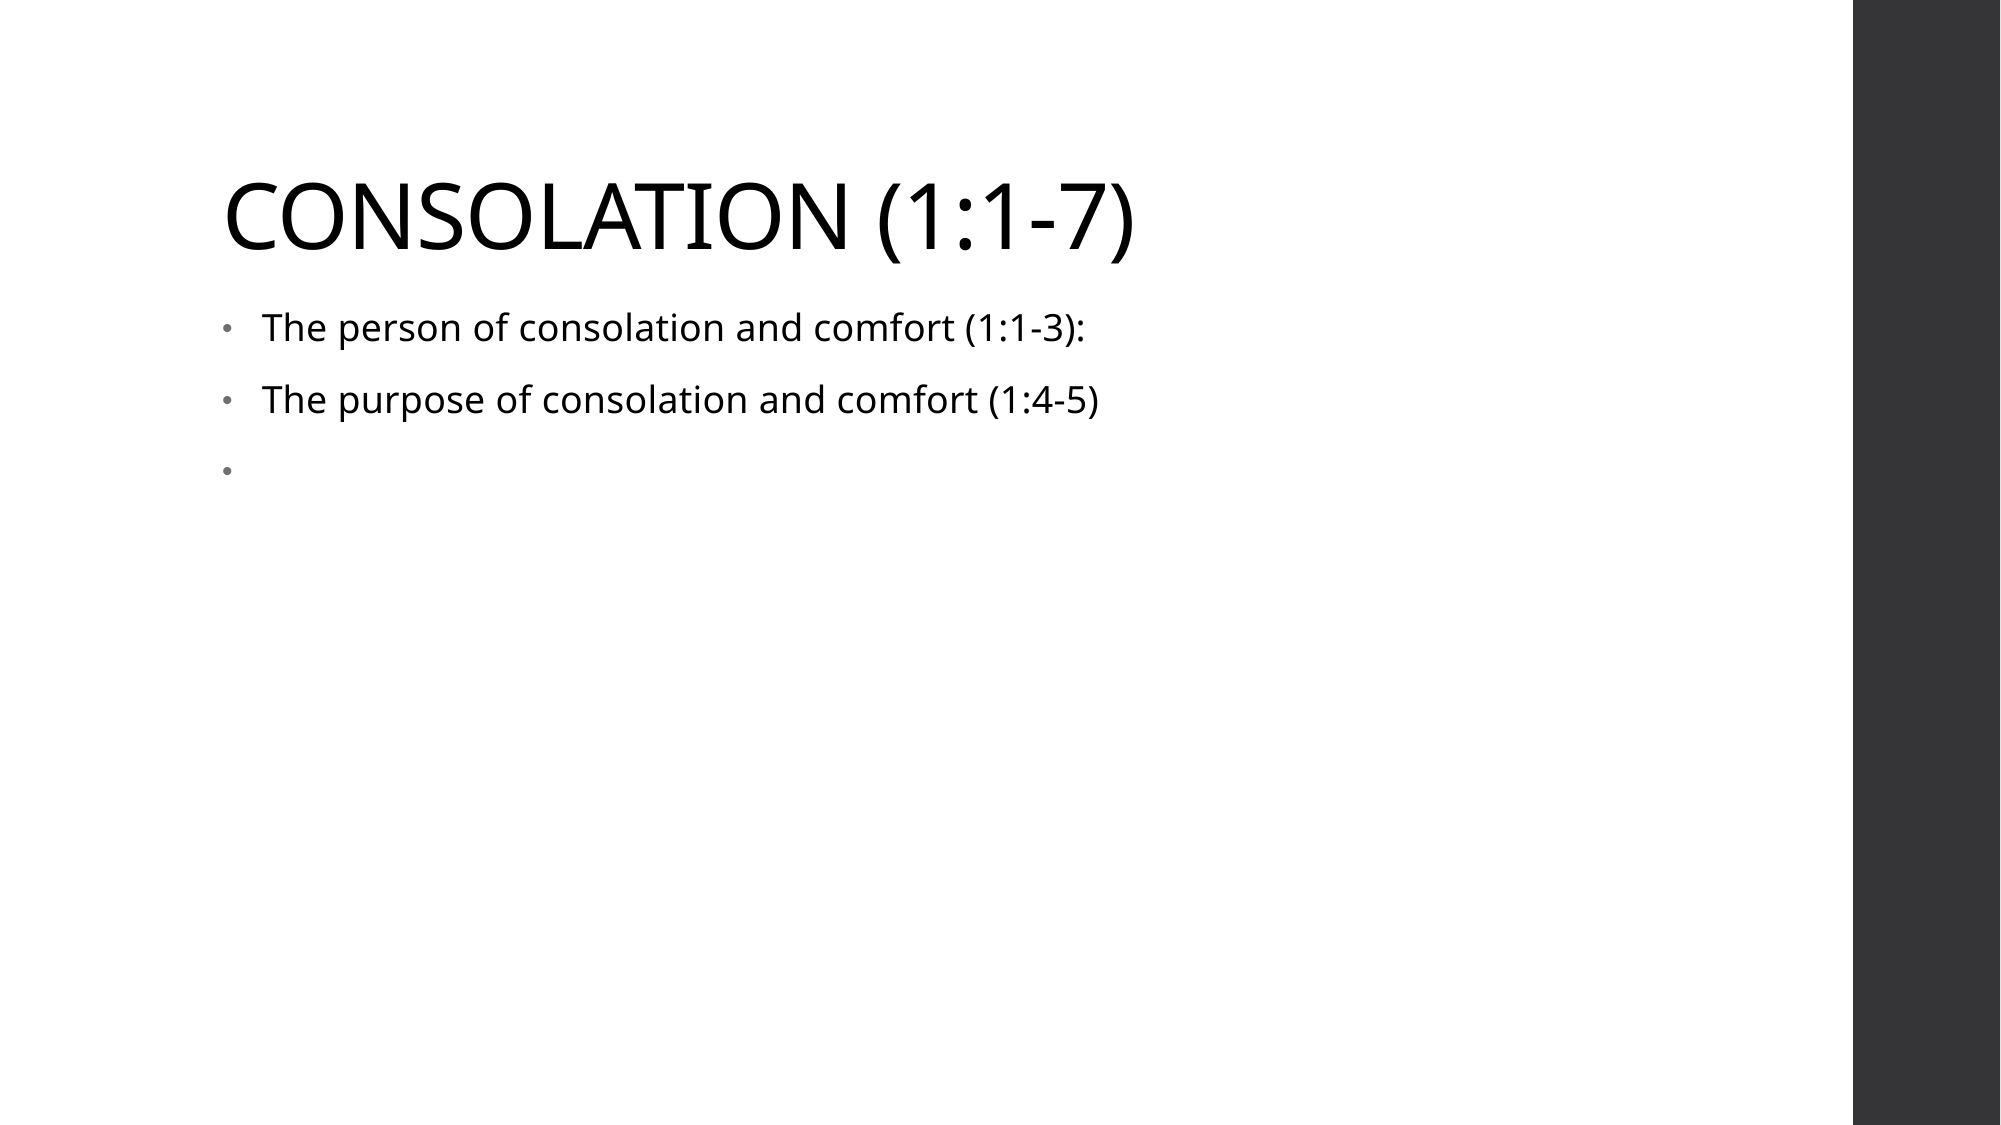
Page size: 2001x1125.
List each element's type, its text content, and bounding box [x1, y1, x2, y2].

list The person of consolation and comfort (1:1-3): The purpose of consolation and comfort (1:4-5) [206, 299, 1617, 1014]
title CONSOLATION (1:1-7) [206, 60, 1797, 278]
